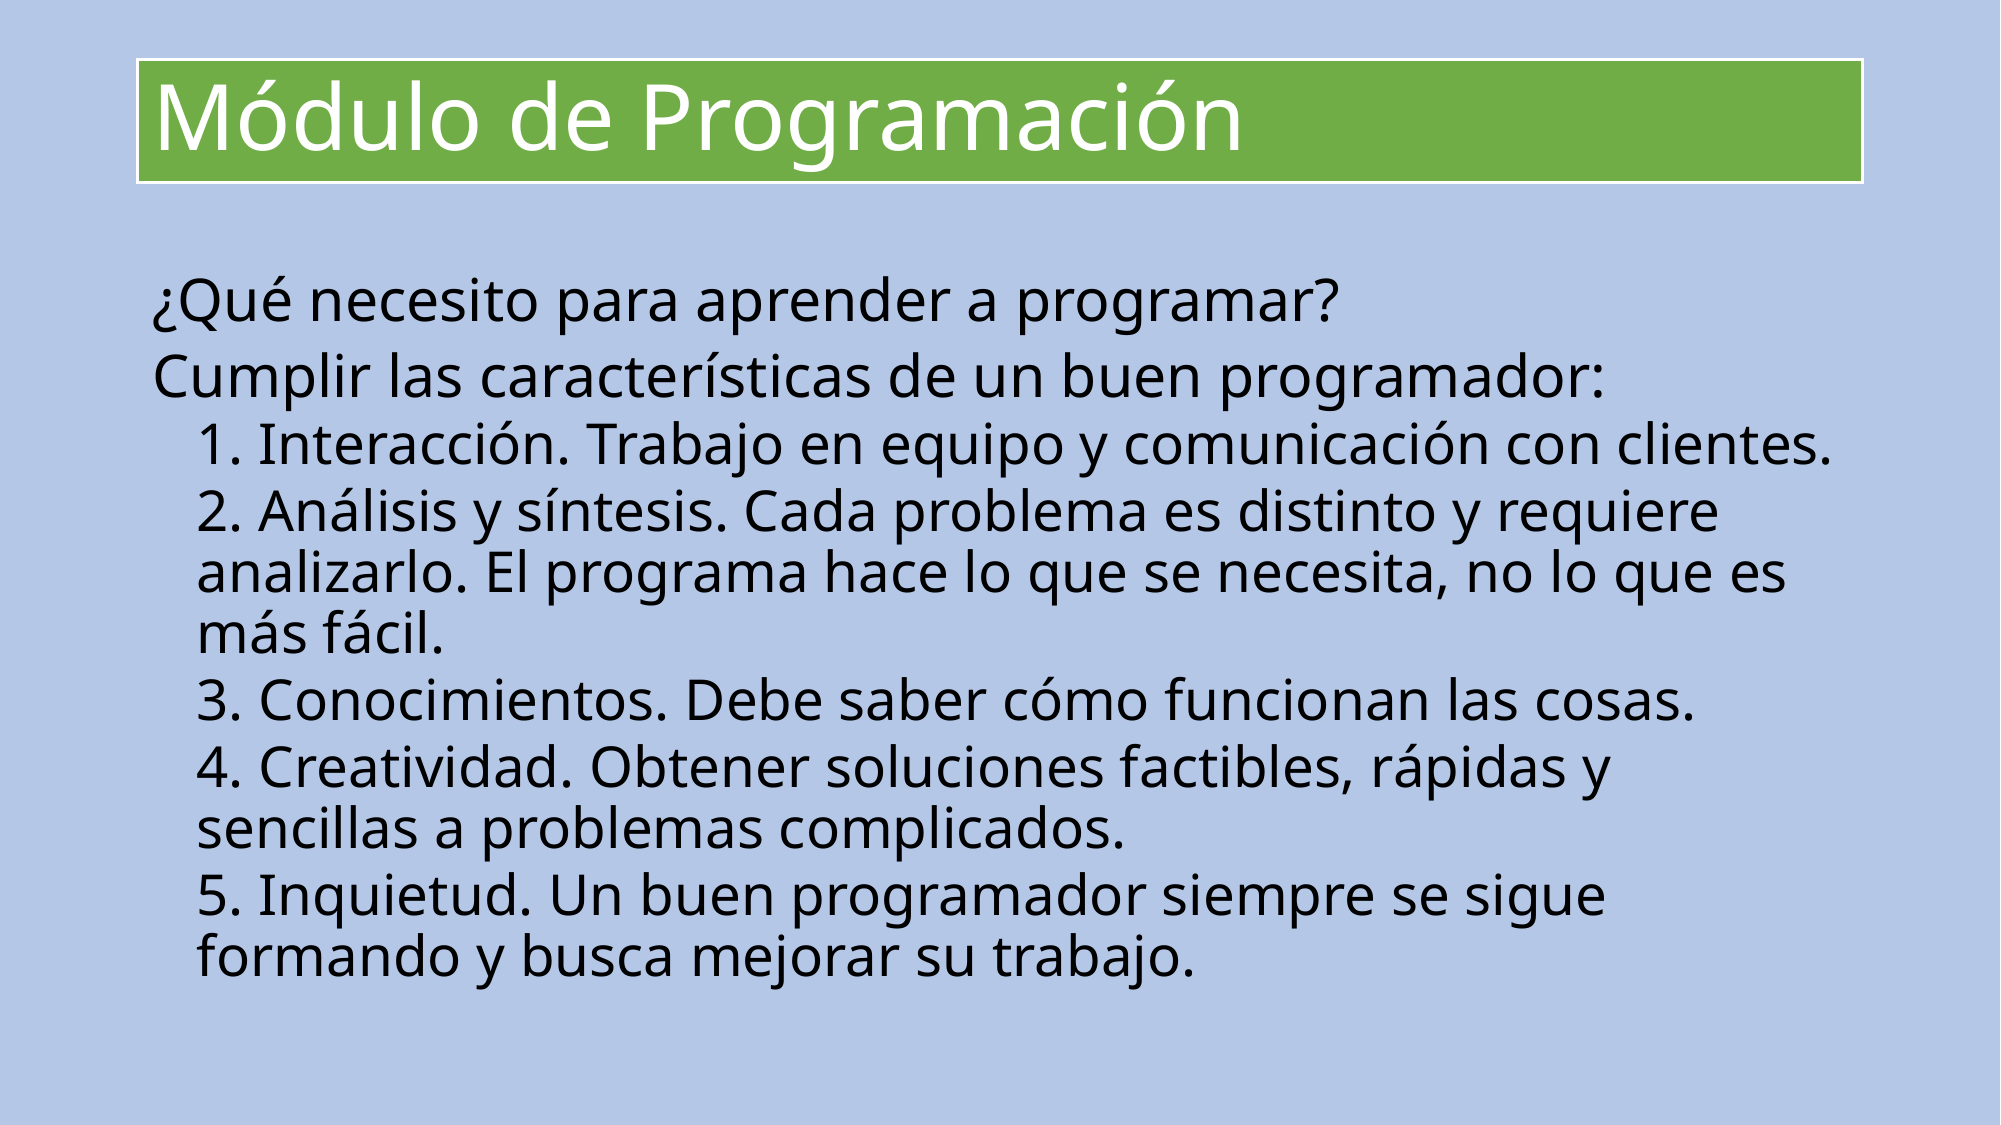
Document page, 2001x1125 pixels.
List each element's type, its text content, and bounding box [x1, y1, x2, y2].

title Módulo de Programación [137, 59, 1863, 183]
list ¿Qué necesito para aprender a programar? Cumplir las características de un buen programador: 1. Interacción. Trabajo en equipo y comunicación con clientes. 2. Análisis y síntesis. Cada problema es distinto y requiere analizarlo. El programa hace lo que se necesita, no lo que es más fácil. 3. Conocimientos. Debe saber cómo funcionan las cosas. 4. Creatividad. Obtener soluciones factibles, rápidas y sencillas a problemas complicados. 5. Inquietud. Un buen programador siempre se sigue formando y busca mejorar su trabajo. [137, 263, 1863, 1066]
